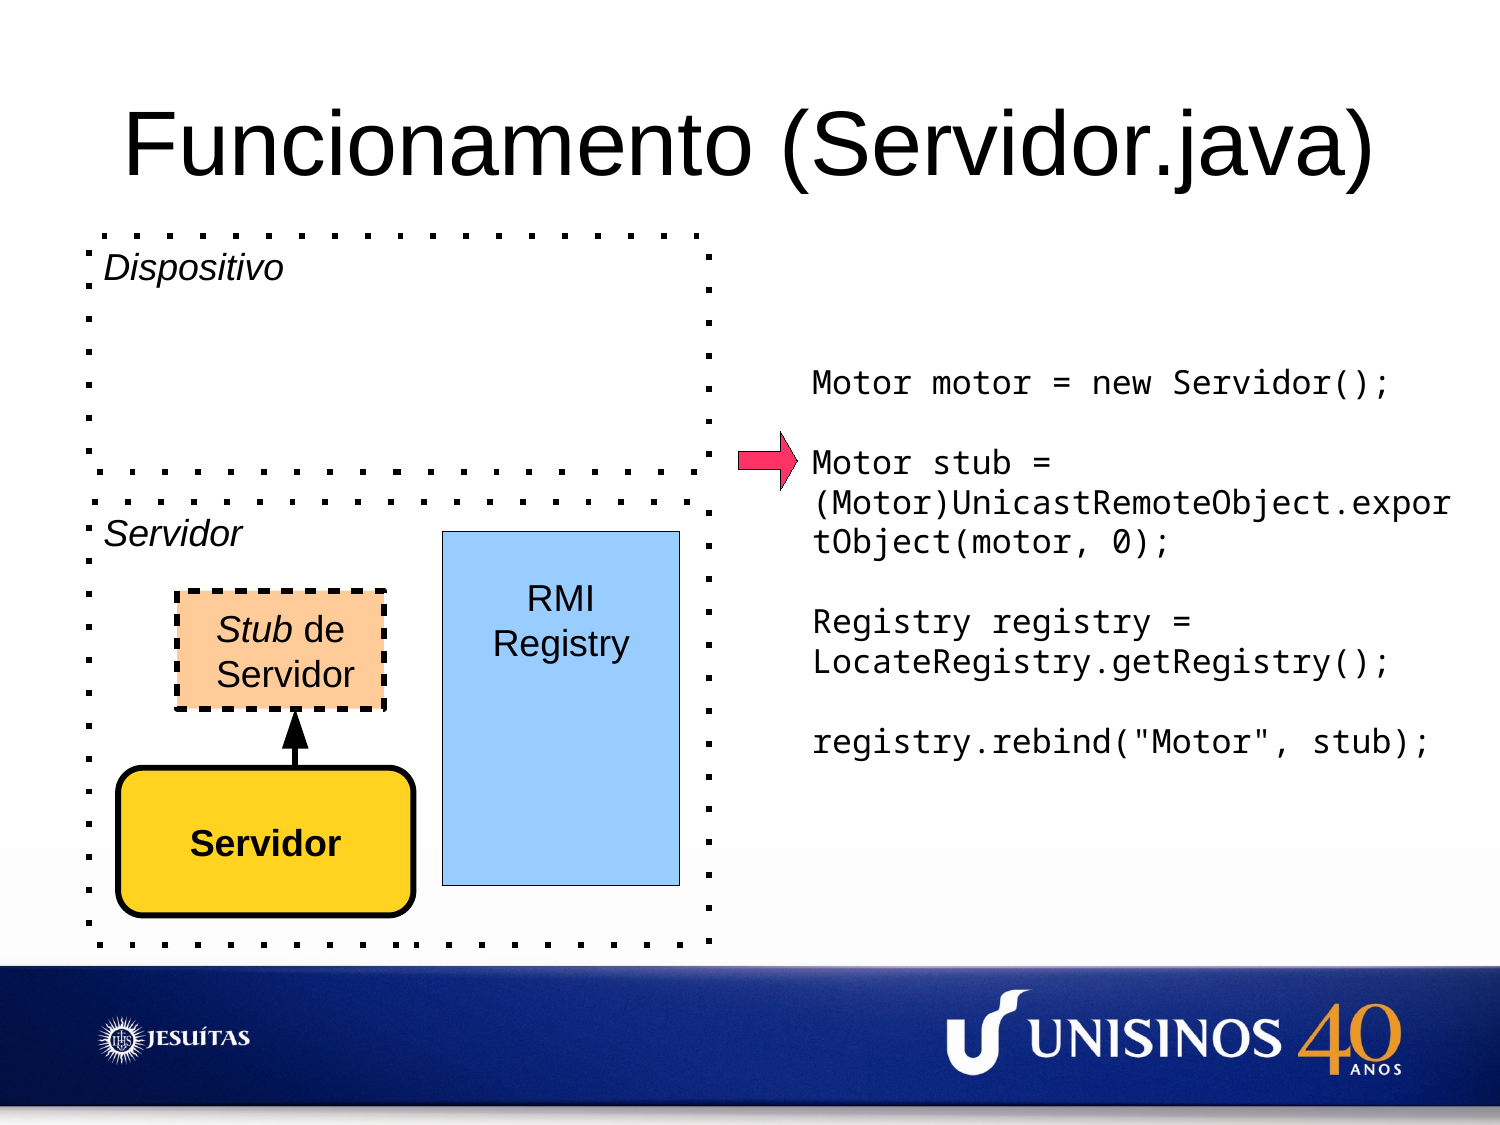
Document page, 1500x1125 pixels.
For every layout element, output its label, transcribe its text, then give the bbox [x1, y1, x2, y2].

title Funcionamento (Servidor.java) [75, 45, 1426, 233]
text_box Servidor [88, 501, 258, 591]
text_box [738, 431, 798, 491]
text_box Motor motor = new Servidor(); Motor stub = (Motor)UnicastRemoteObject.exportObject(motor, 0); Registry registry = LocateRegistry.getRegistry(); registry.rebind("Motor", stub); [797, 353, 1477, 768]
picture [0, 848, 1500, 1125]
text_box Servidor [118, 767, 414, 916]
text_box Stub de Servidor [177, 590, 384, 709]
text_box Dispositivo [88, 235, 299, 296]
text_box RMI Registry [442, 531, 680, 886]
